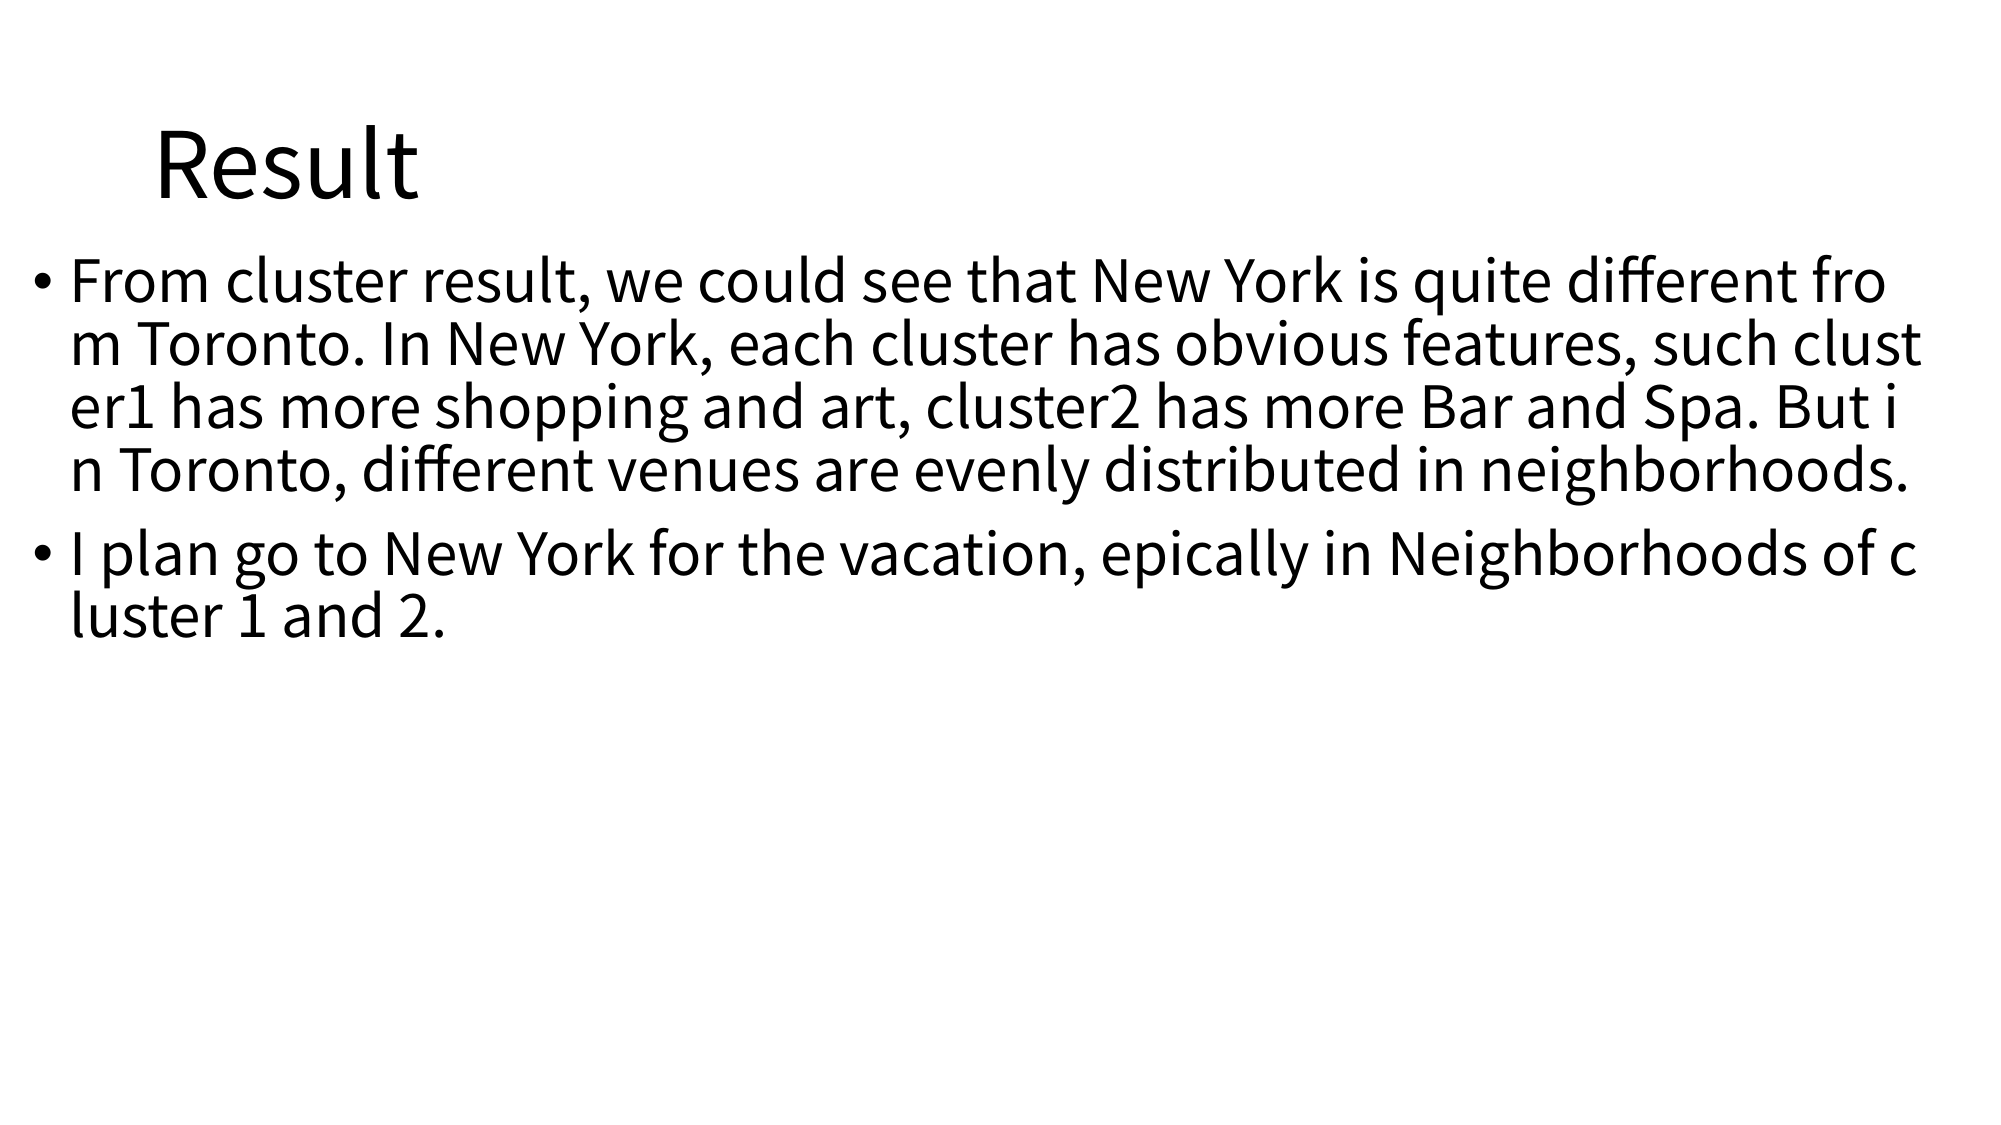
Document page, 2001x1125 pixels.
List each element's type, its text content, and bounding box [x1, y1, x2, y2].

title Result [137, 59, 1863, 245]
list From cluster result, we could see that New York is quite different from Toronto. In New York, each cluster has obvious features, such cluster1 has more shopping and art, cluster2 has more Bar and Spa. But in Toronto, different venues are evenly distributed in neighborhoods. I plan go to New York for the vacation, epically in Neighborhoods of cluster 1 and 2. [17, 245, 1949, 1114]
